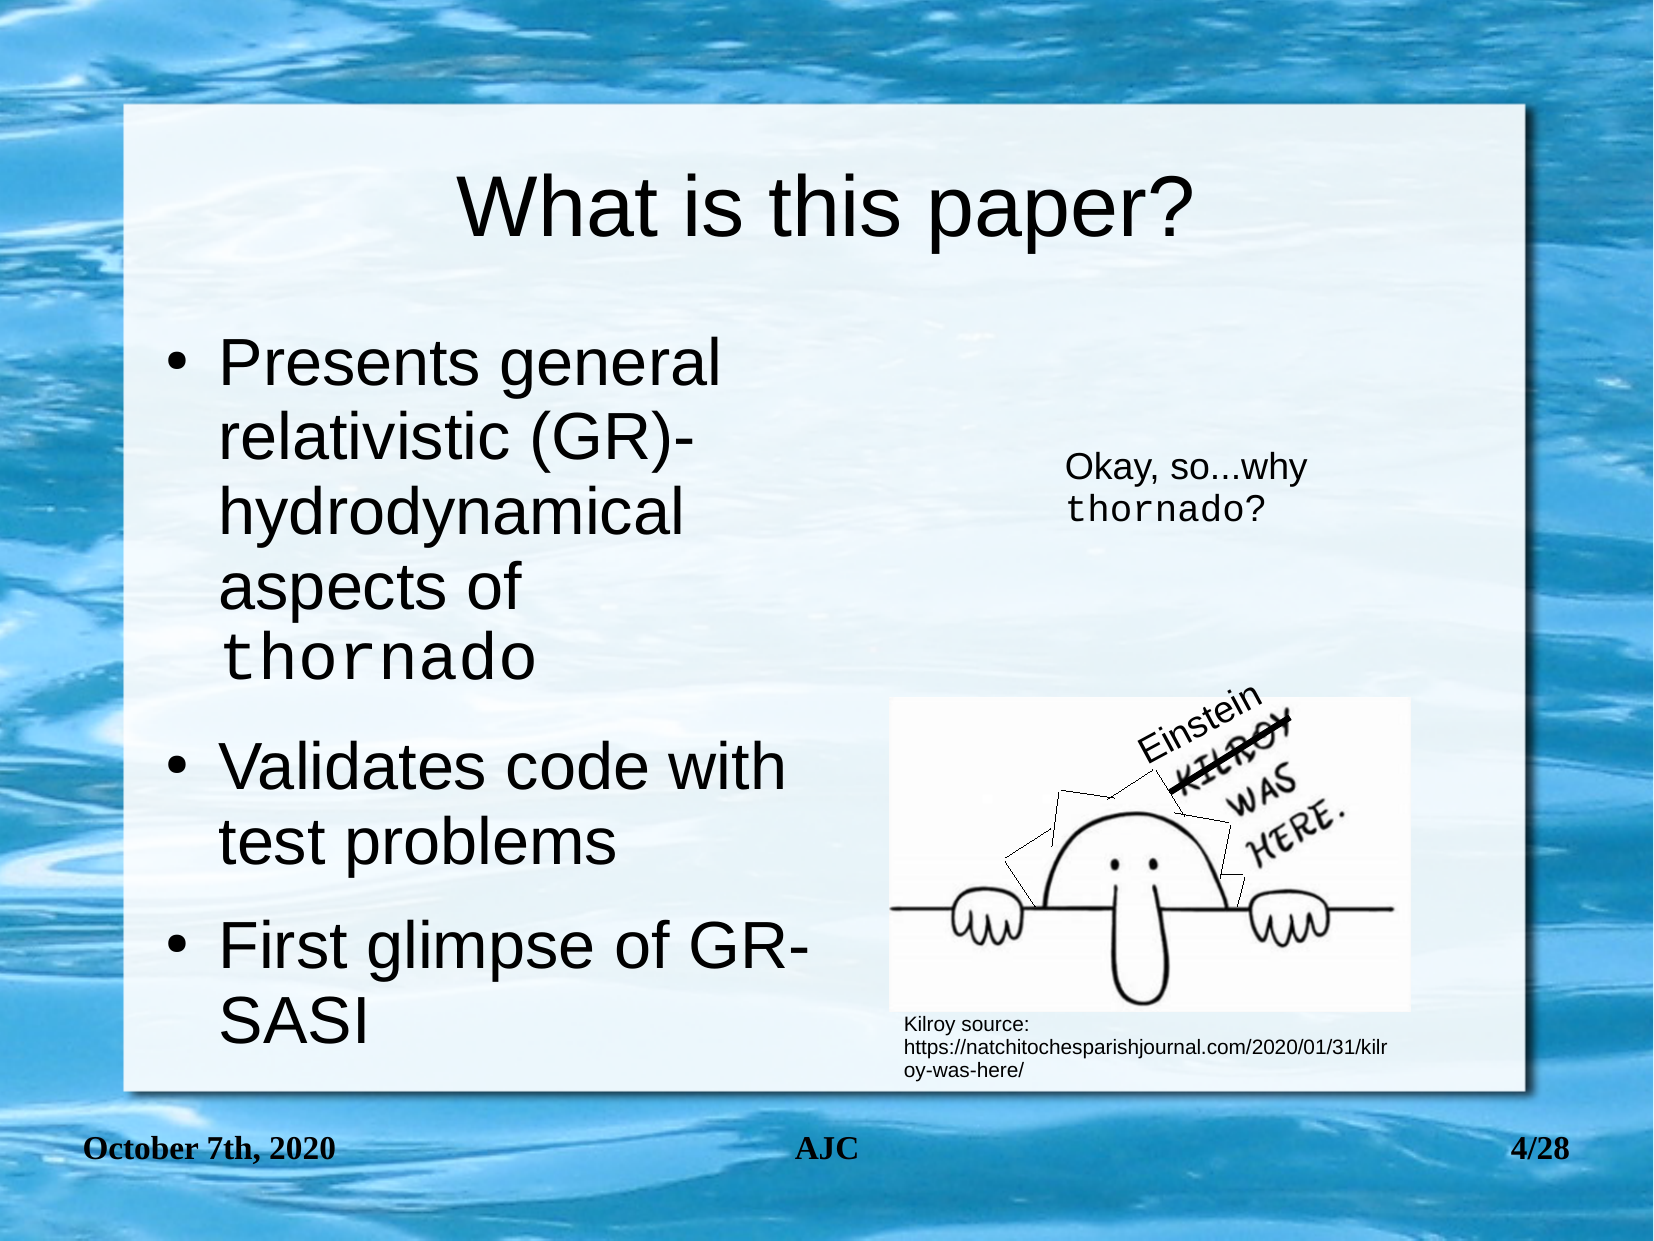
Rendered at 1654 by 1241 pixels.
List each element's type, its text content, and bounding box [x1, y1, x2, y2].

text_box Einstein [1114, 647, 1306, 787]
title What is this paper? [147, 118, 1506, 296]
picture [0, 0, 1654, 1241]
text_box Okay, so...why thornado? [1050, 437, 1351, 541]
text_box Kilroy source: https://natchitochesparishjournal.com/2020/01/31/kilroy-was-here/ [889, 1004, 1411, 1090]
list Presents general relativistic (GR)-hydrodynamical aspects of thornado Validates code with test problems First glimpse of GR-SASI [147, 324, 826, 1064]
